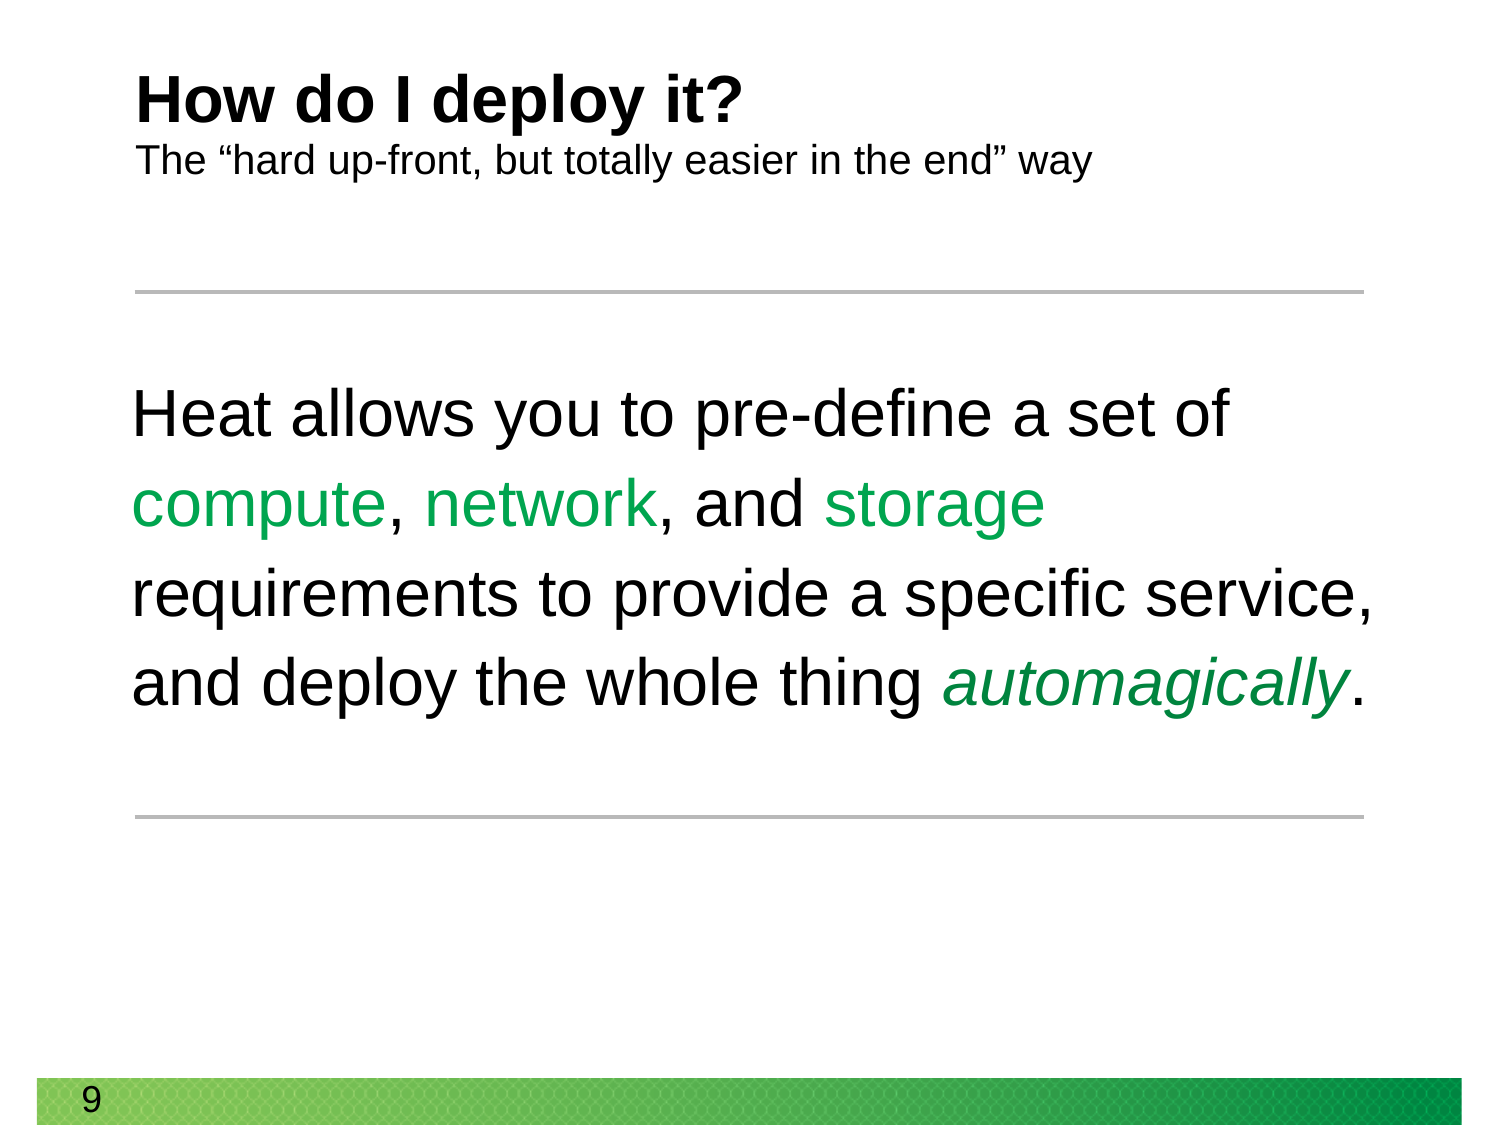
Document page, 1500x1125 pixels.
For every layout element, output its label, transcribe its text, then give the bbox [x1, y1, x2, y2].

title How do I deploy it? The “hard up-front, but totally easier in the end” way [135, 41, 1372, 204]
picture [36, 1078, 1462, 1125]
text_box Heat allows you to pre-define a set of compute, network, and storage requirements to provide a specific service, and deploy the whole thing automagically. [94, 361, 1415, 721]
